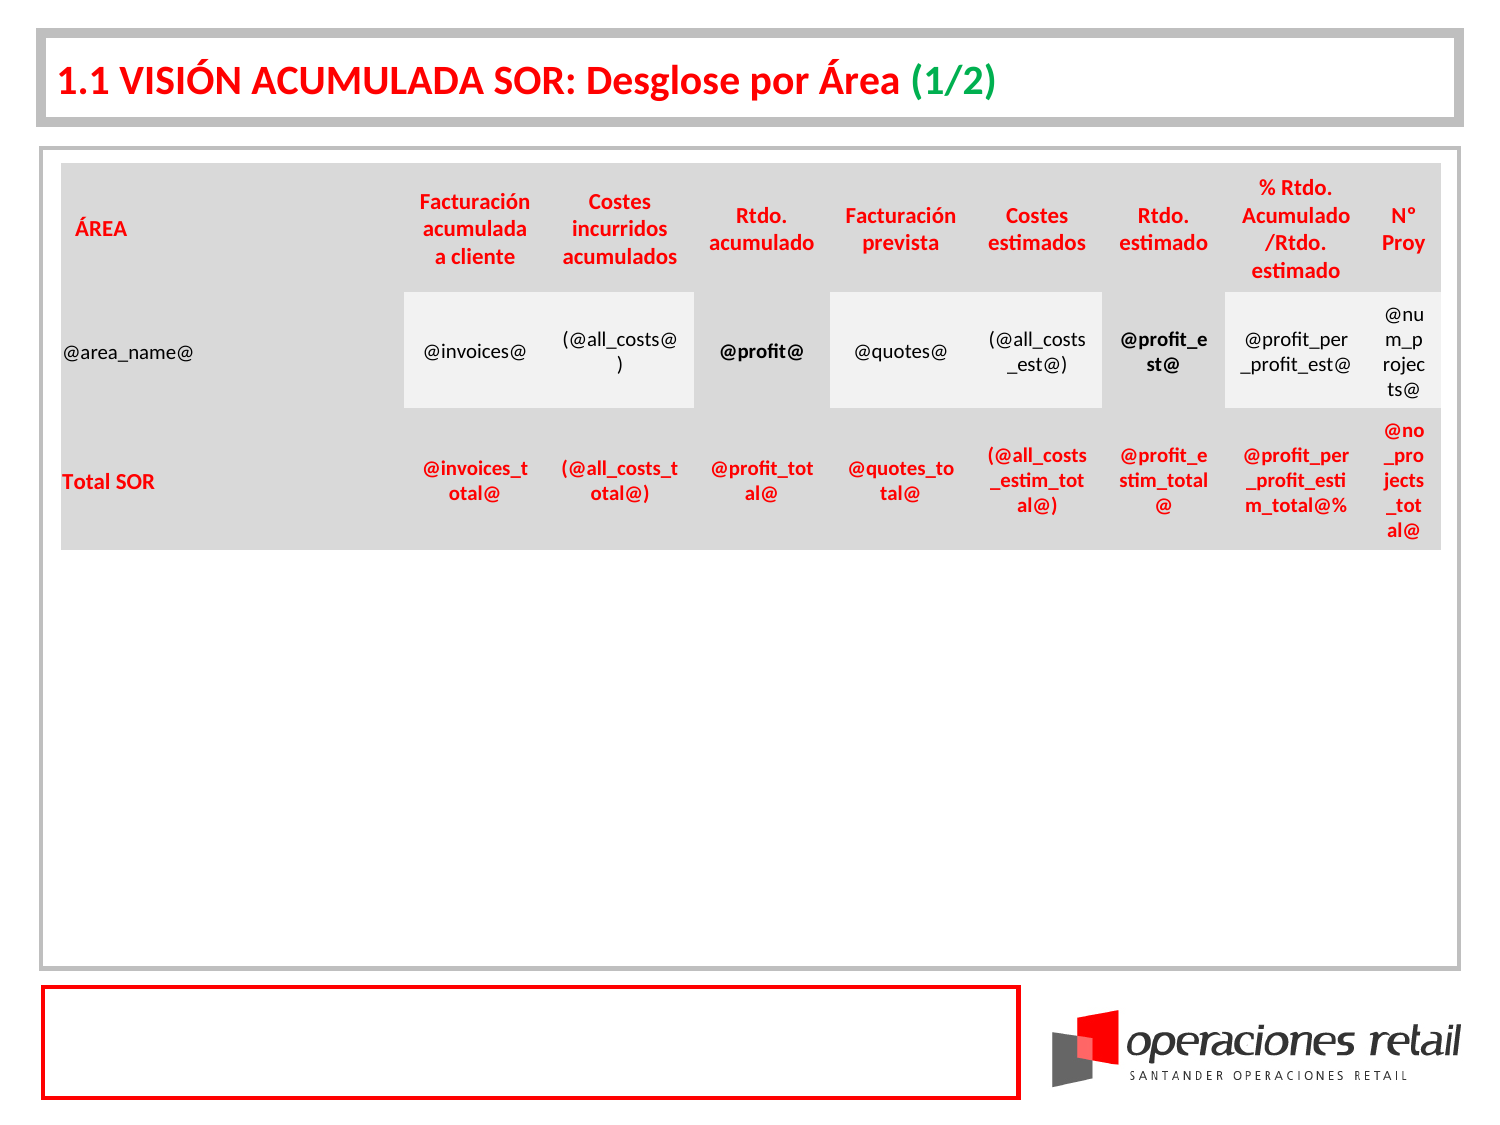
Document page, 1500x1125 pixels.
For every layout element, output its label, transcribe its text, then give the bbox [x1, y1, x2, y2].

table_cell @profit_per_profit_estim_total@% [1225, 408, 1367, 550]
table_cell @quotes@ [830, 292, 972, 408]
table_header Costes incurridos acumulados [546, 163, 694, 292]
table_cell @profit@ [694, 292, 830, 408]
table_cell @quotes_total@ [830, 408, 972, 550]
table_cell @num_projects@ [1367, 292, 1441, 408]
text_box 1.1 VISIÓN ACUMULADA SOR: Desglose por Área (1/2) [41, 33, 1459, 122]
table_cell @profit_total@ [694, 408, 830, 550]
table_cell Total SOR [61, 408, 404, 550]
table_header ÁREA [61, 163, 404, 292]
picture [1041, 999, 1472, 1098]
table_cell @invoices_total@ [404, 408, 546, 550]
table_cell @profit_est@ [1102, 292, 1225, 408]
table_cell (@all_costs_est@) [972, 292, 1102, 408]
table_cell @profit_per_profit_est@ [1225, 292, 1367, 408]
table_header Nº Proy [1367, 163, 1441, 292]
table_header Rtdo. acumulado [694, 163, 830, 292]
table_header Facturación acumulada a cliente [404, 163, 546, 292]
table_cell @profit_estim_total@ [1102, 408, 1225, 550]
table_header Rtdo. estimado [1102, 163, 1225, 292]
table_cell @no_projects_total@ [1367, 408, 1441, 550]
table_cell (@all_costs@) [546, 292, 694, 408]
table_header Costes estimados [972, 163, 1102, 292]
table_header % Rtdo. Acumulado /Rtdo. estimado [1225, 163, 1367, 292]
table_cell (@all_costs_estim_total@) [972, 408, 1102, 550]
table_cell @area_name@ [61, 292, 404, 408]
table_cell (@all_costs_total@) [546, 408, 694, 550]
table_header Facturación prevista [830, 163, 972, 292]
table_cell @invoices@ [404, 292, 546, 408]
